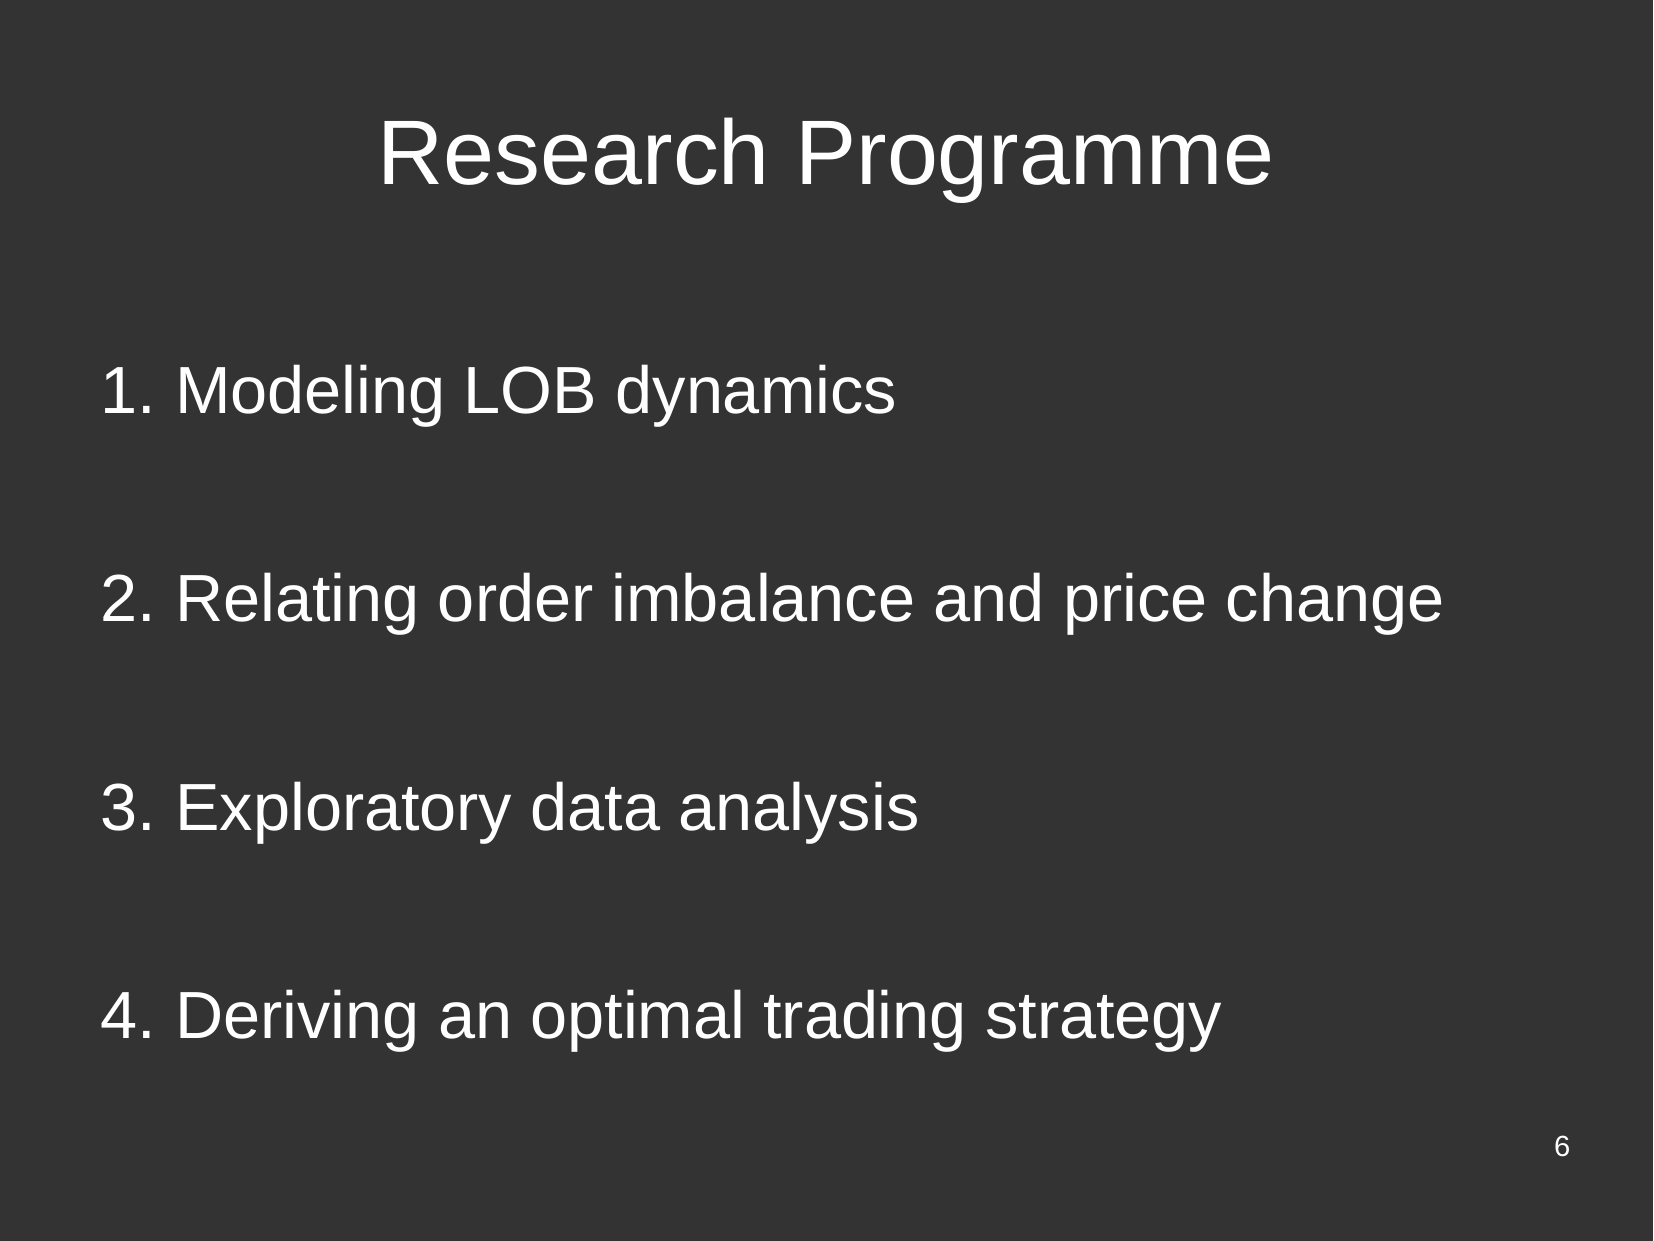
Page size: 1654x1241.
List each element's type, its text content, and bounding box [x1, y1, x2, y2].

title Research Programme [82, 49, 1571, 257]
list Modeling LOB dynamics Relating order imbalance and price change Exploratory data analysis Deriving an optimal trading strategy [82, 352, 1591, 1096]
